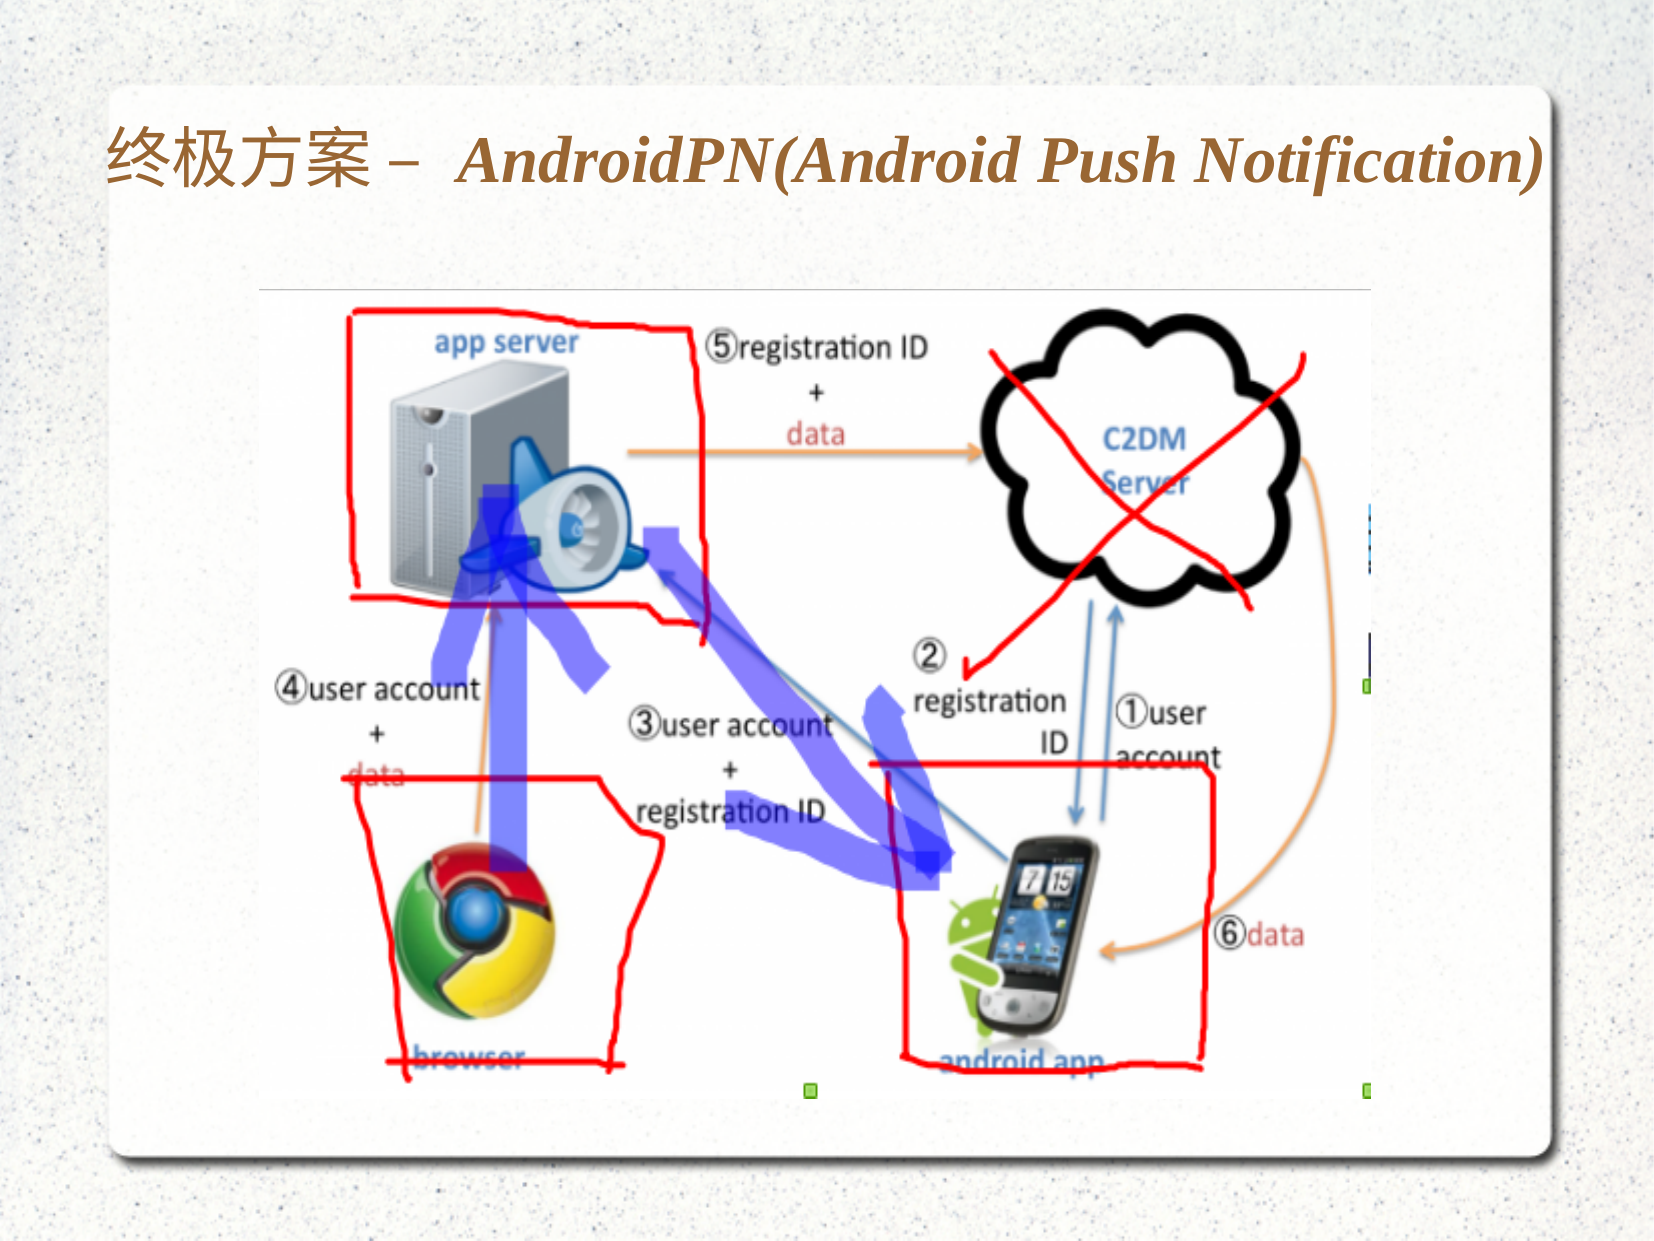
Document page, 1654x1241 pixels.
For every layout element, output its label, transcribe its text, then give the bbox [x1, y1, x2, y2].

title 终极方案 – AndroidPN(Android Push Notification) [82, 49, 1571, 257]
picture [0, 0, 1654, 1241]
